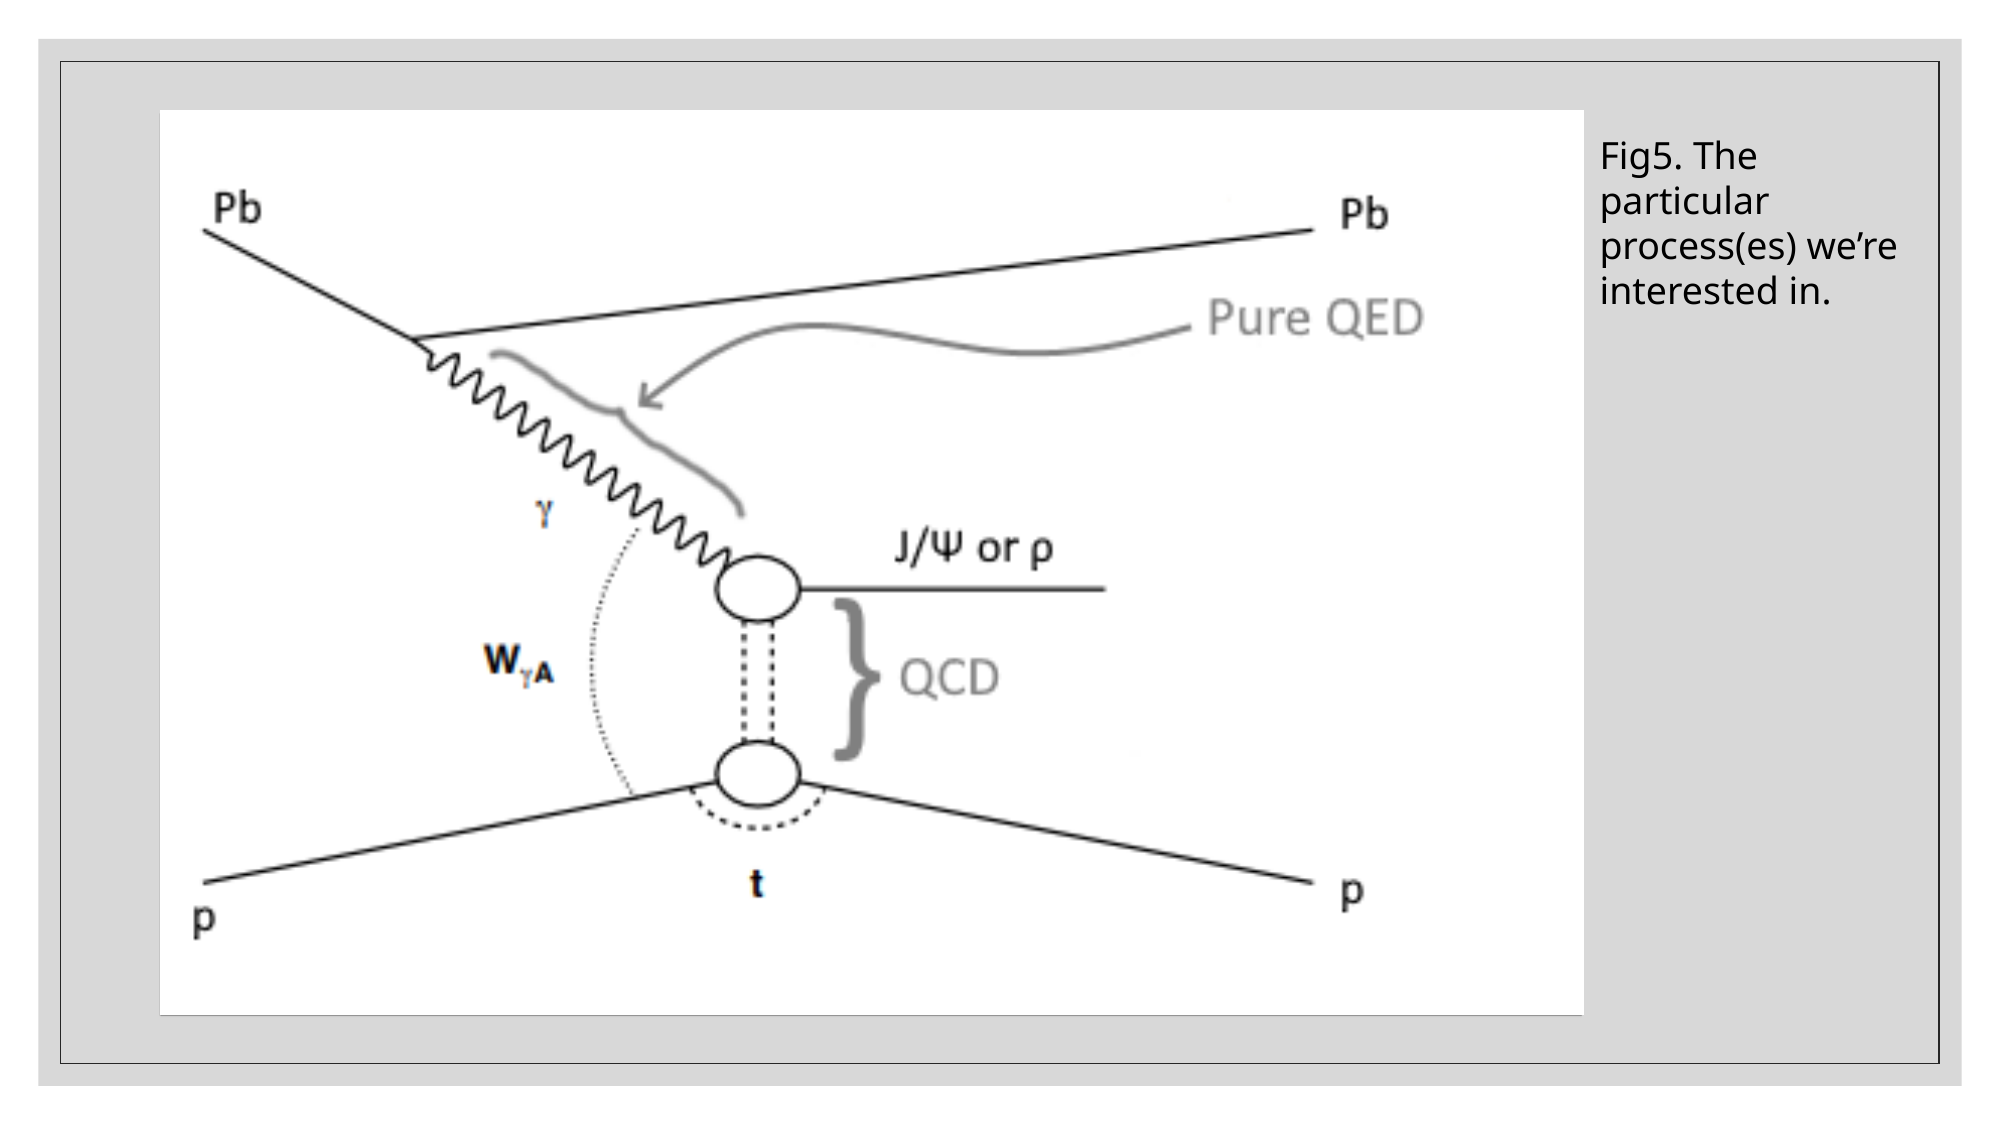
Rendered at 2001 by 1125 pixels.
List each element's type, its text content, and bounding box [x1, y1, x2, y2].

text_box Fig5. The particular process(es) we’re interested in. [1584, 124, 1927, 277]
picture [174, 124, 1570, 1001]
